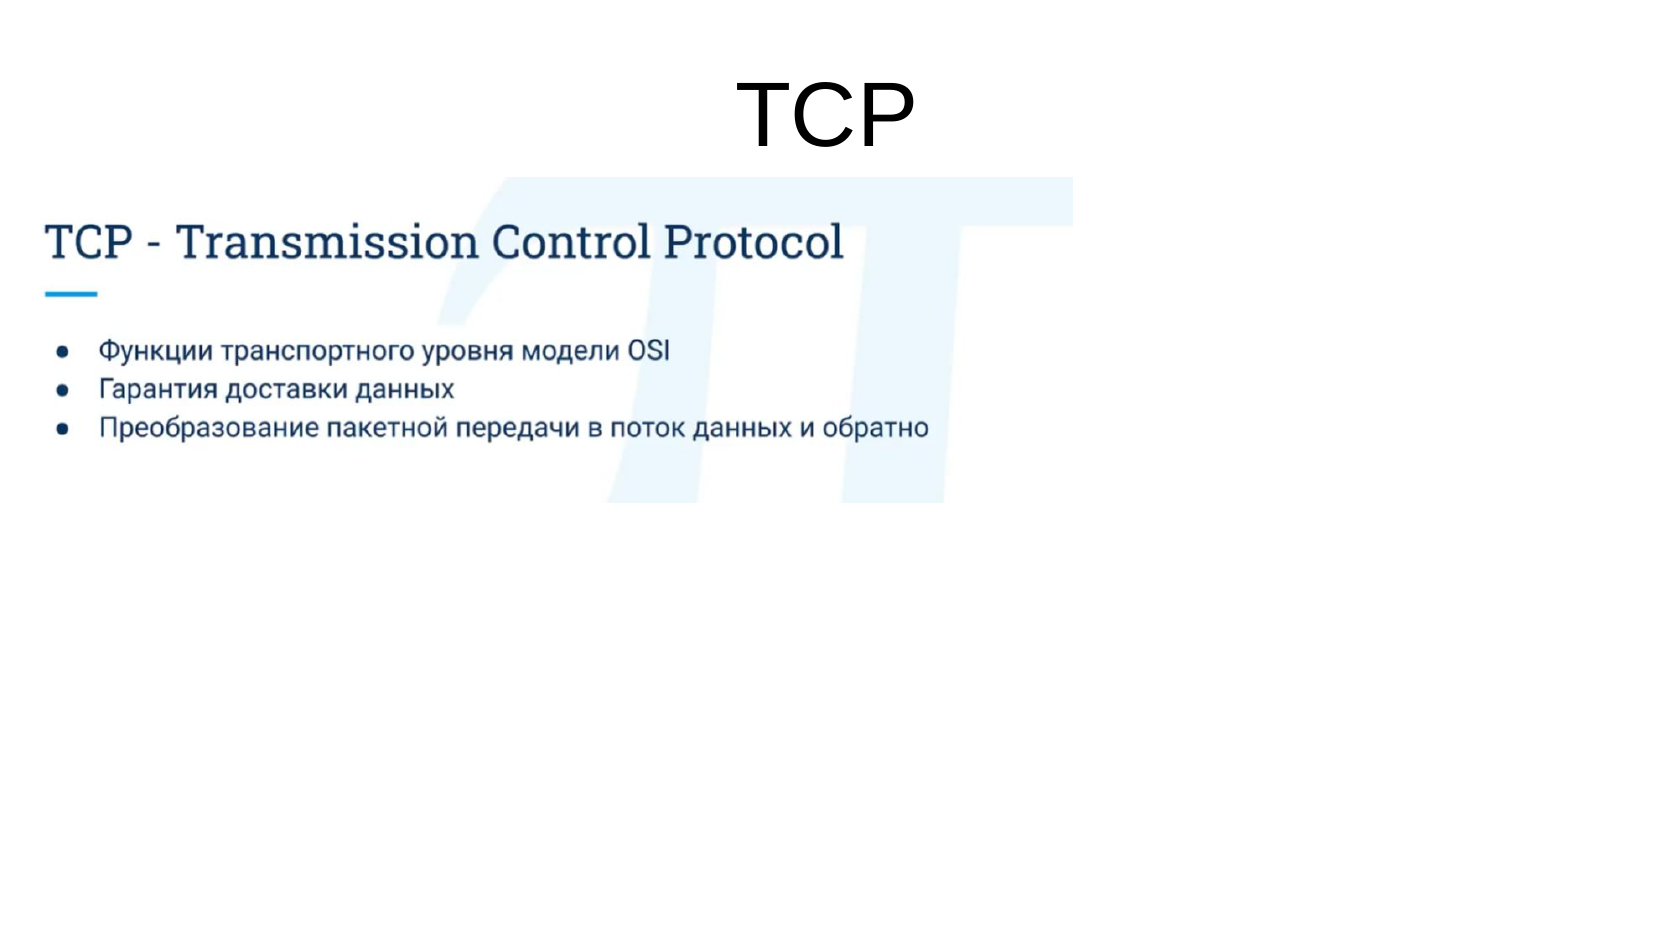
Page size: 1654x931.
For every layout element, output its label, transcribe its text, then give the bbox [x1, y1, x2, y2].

title TCP [82, 12, 1571, 218]
picture [0, 177, 1073, 503]
